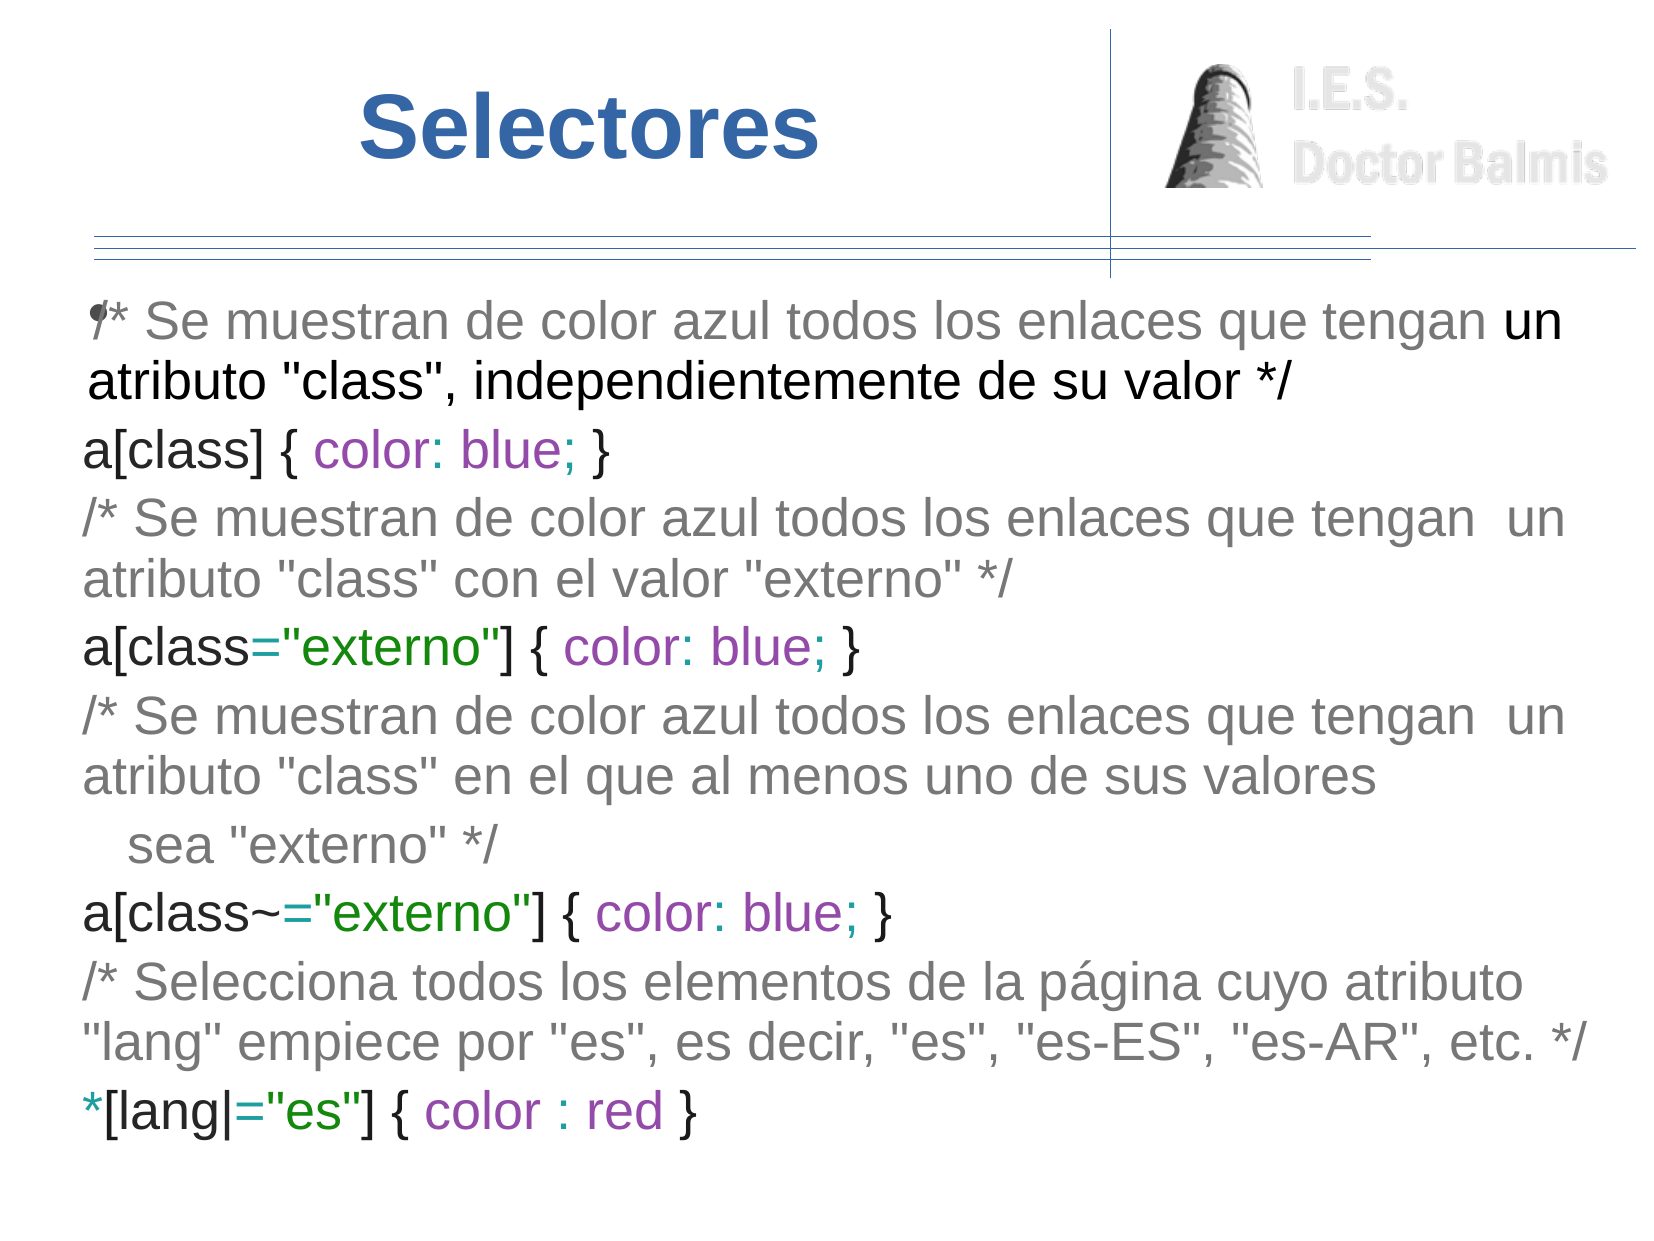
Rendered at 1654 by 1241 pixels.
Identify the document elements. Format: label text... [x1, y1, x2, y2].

picture [1133, 64, 1619, 188]
title Selectores [118, 23, 1063, 231]
list /* Se muestran de color azul todos los enlaces que tengan un atributo "class", independientemente de su valor */ a[class] { color: blue; } /* Se muestran de color azul todos los enlaces que tengan un atributo "class" con el valor "externo" */ a[class="externo"] { color: blue; } /* Se muestran de color azul todos los enlaces que tengan un atributo "class" en el que al menos uno de sus valores sea "externo" */ a[class~="externo"] { color: blue; } /* Selecciona todos los elementos de la página cuyo atributo "lang" empiece por "es", es decir, "es", "es-ES", "es-AR", etc. */ *[lang|="es"] { color : red } [82, 290, 1619, 1229]
